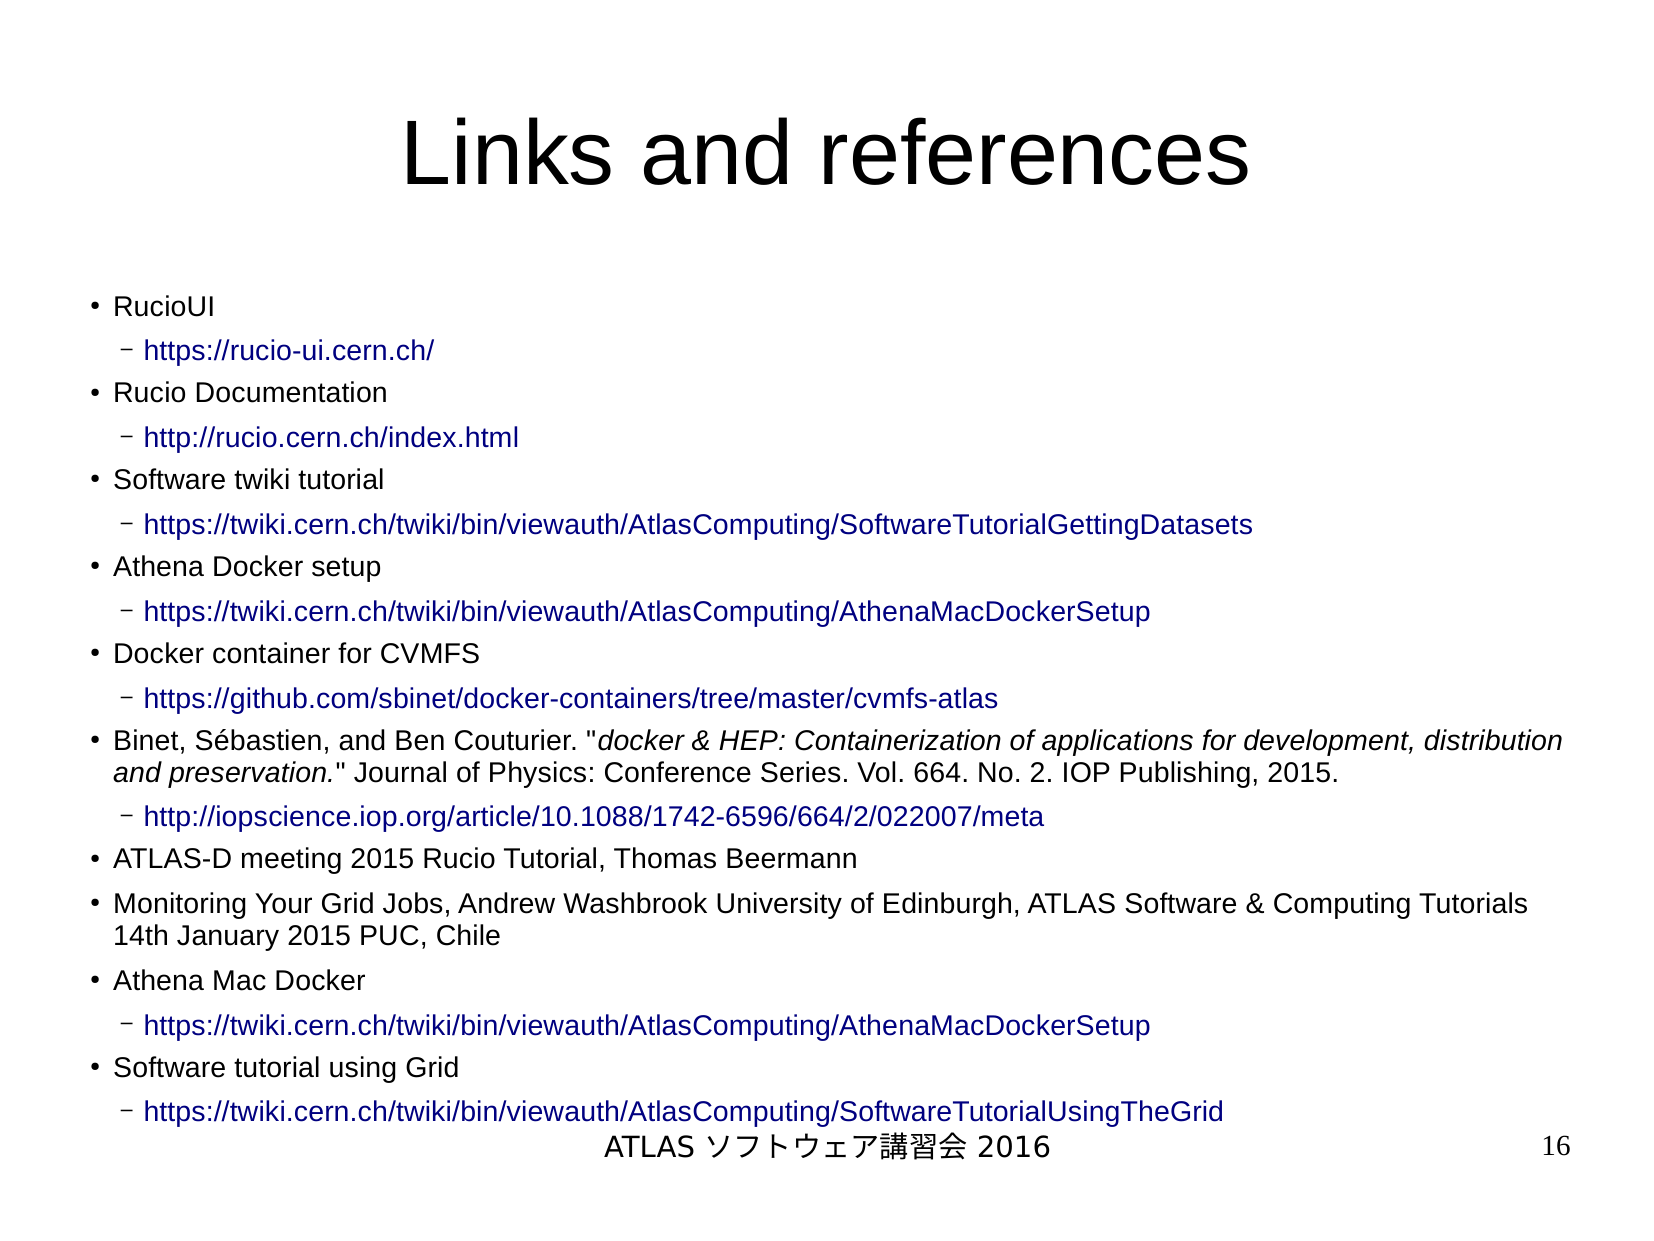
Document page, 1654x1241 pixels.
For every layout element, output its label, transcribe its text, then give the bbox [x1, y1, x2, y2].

title Links and references [82, 49, 1571, 257]
list RucioUI https://rucio-ui.cern.ch/ Rucio Documentation http://rucio.cern.ch/index.html Software twiki tutorial https://twiki.cern.ch/twiki/bin/viewauth/AtlasComputing/SoftwareTutorialGettingDatasets Athena Docker setup https://twiki.cern.ch/twiki/bin/viewauth/AtlasComputing/AthenaMacDockerSetup Docker container for CVMFS https://github.com/sbinet/docker-containers/tree/master/cvmfs-atlas Binet, Sébastien, and Ben Couturier. "docker & HEP: Containerization of applications for development, distribution and preservation." Journal of Physics: Conference Series. Vol. 664. No. 2. IOP Publishing, 2015. http://iopscience.iop.org/article/10.1088/1742-6596/664/2/022007/meta ATLAS-D meeting 2015 Rucio Tutorial, Thomas Beermann Monitoring Your Grid Jobs, Andrew Washbrook University of Edinburgh, ATLAS Software & Computing Tutorials 14th January 2015 PUC, Chile Athena Mac Docker https://twiki.cern.ch/twiki/bin/viewauth/AtlasComputing/AthenaMacDockerSetup Software tutorial using Grid https://twiki.cern.ch/twiki/bin/viewauth/AtlasComputing/SoftwareTutorialUsingTheGrid [82, 290, 1571, 1141]
